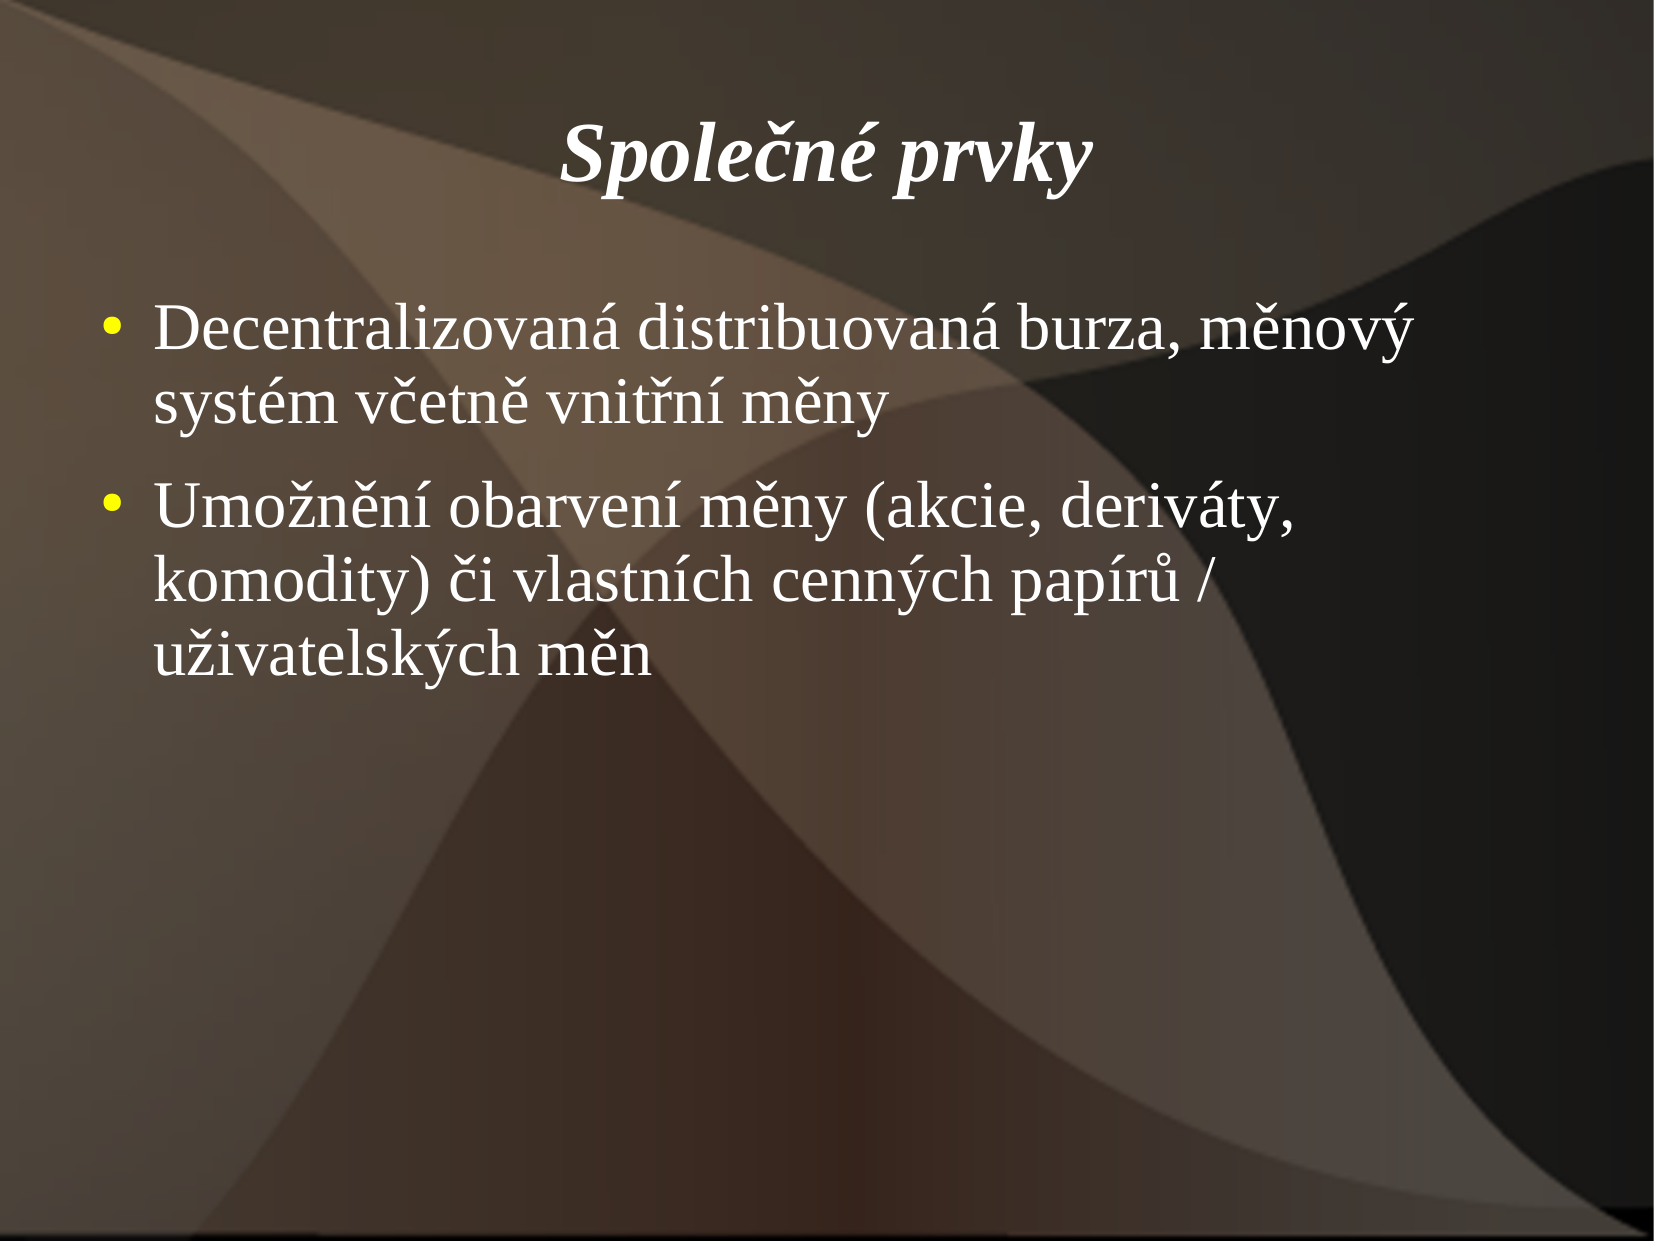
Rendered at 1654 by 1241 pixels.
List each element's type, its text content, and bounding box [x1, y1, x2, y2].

title Společné prvky [82, 49, 1571, 257]
picture [0, 0, 1654, 1241]
list Decentralizovaná distribuovaná burza, měnový systém včetně vnitřní měny Umožnění obarvení měny (akcie, deriváty, komodity) či vlastních cenných papírů / uživatelských měn [82, 290, 1571, 995]
